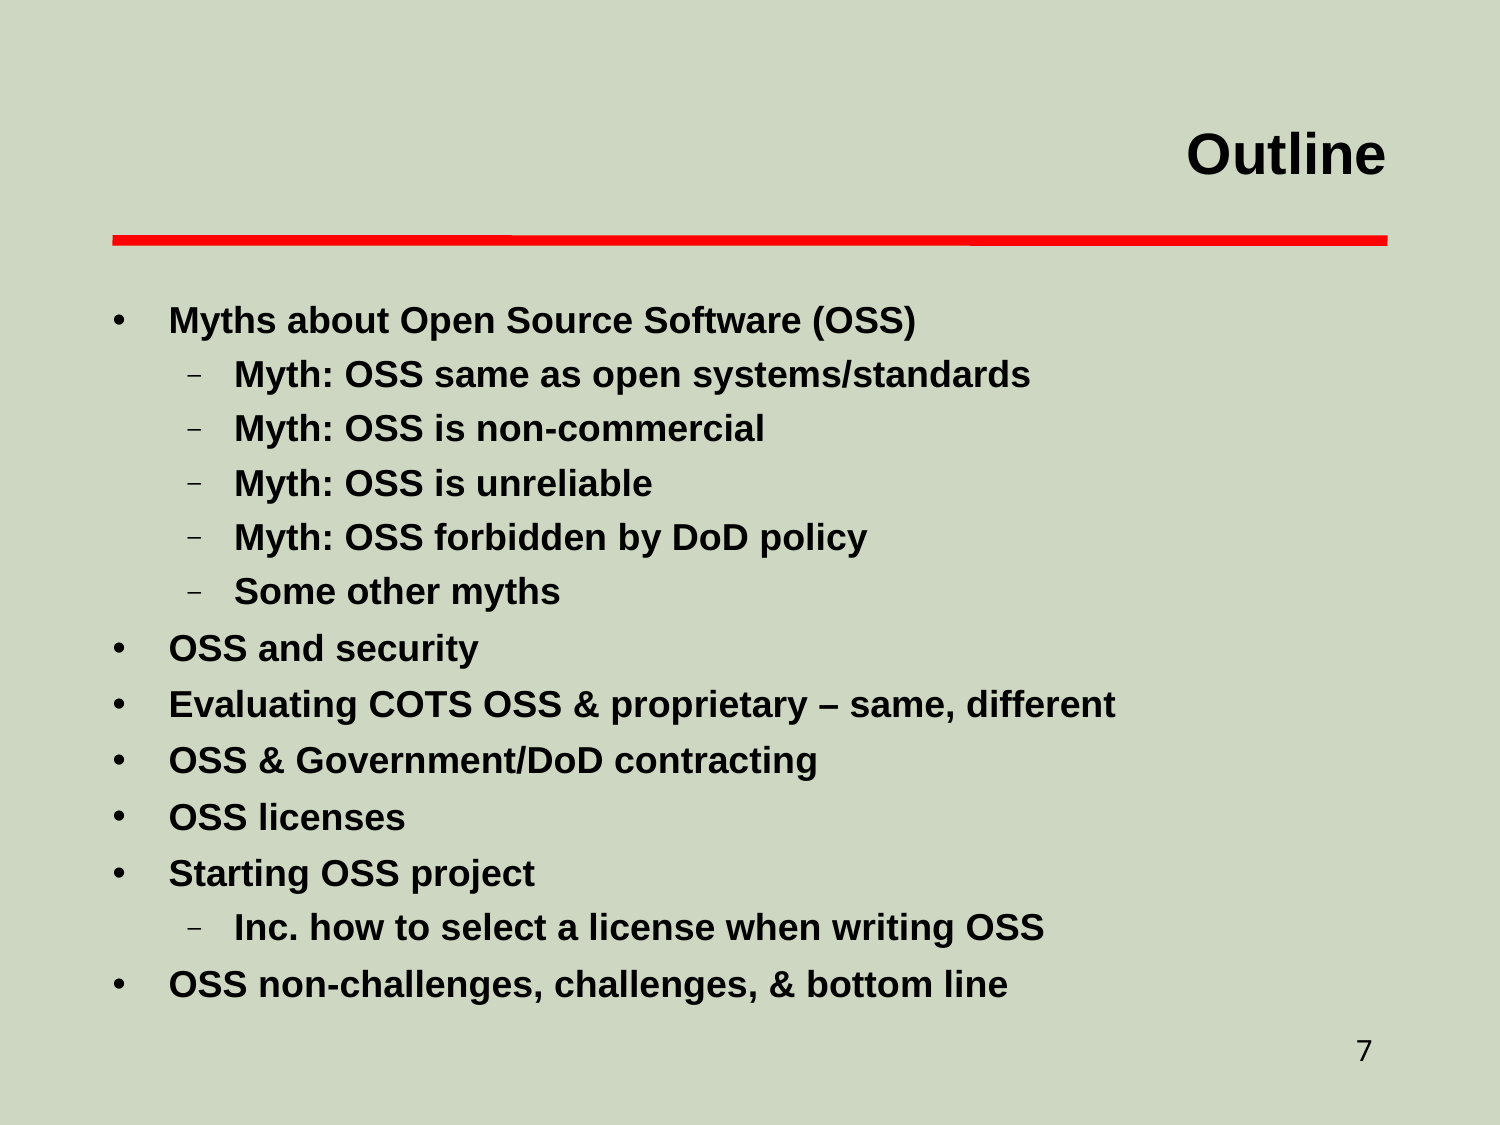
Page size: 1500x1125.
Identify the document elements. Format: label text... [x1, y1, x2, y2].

title Outline [337, 85, 1388, 224]
list Myths about Open Source Software (OSS) Myth: OSS same as open systems/standards Myth: OSS is non-commercial Myth: OSS is unreliable Myth: OSS forbidden by DoD policy Some other myths OSS and security Evaluating COTS OSS & proprietary – same, different OSS & Government/DoD contracting OSS licenses Starting OSS project Inc. how to select a license when writing OSS OSS non-challenges, challenges, & bottom line [112, 299, 1388, 1084]
